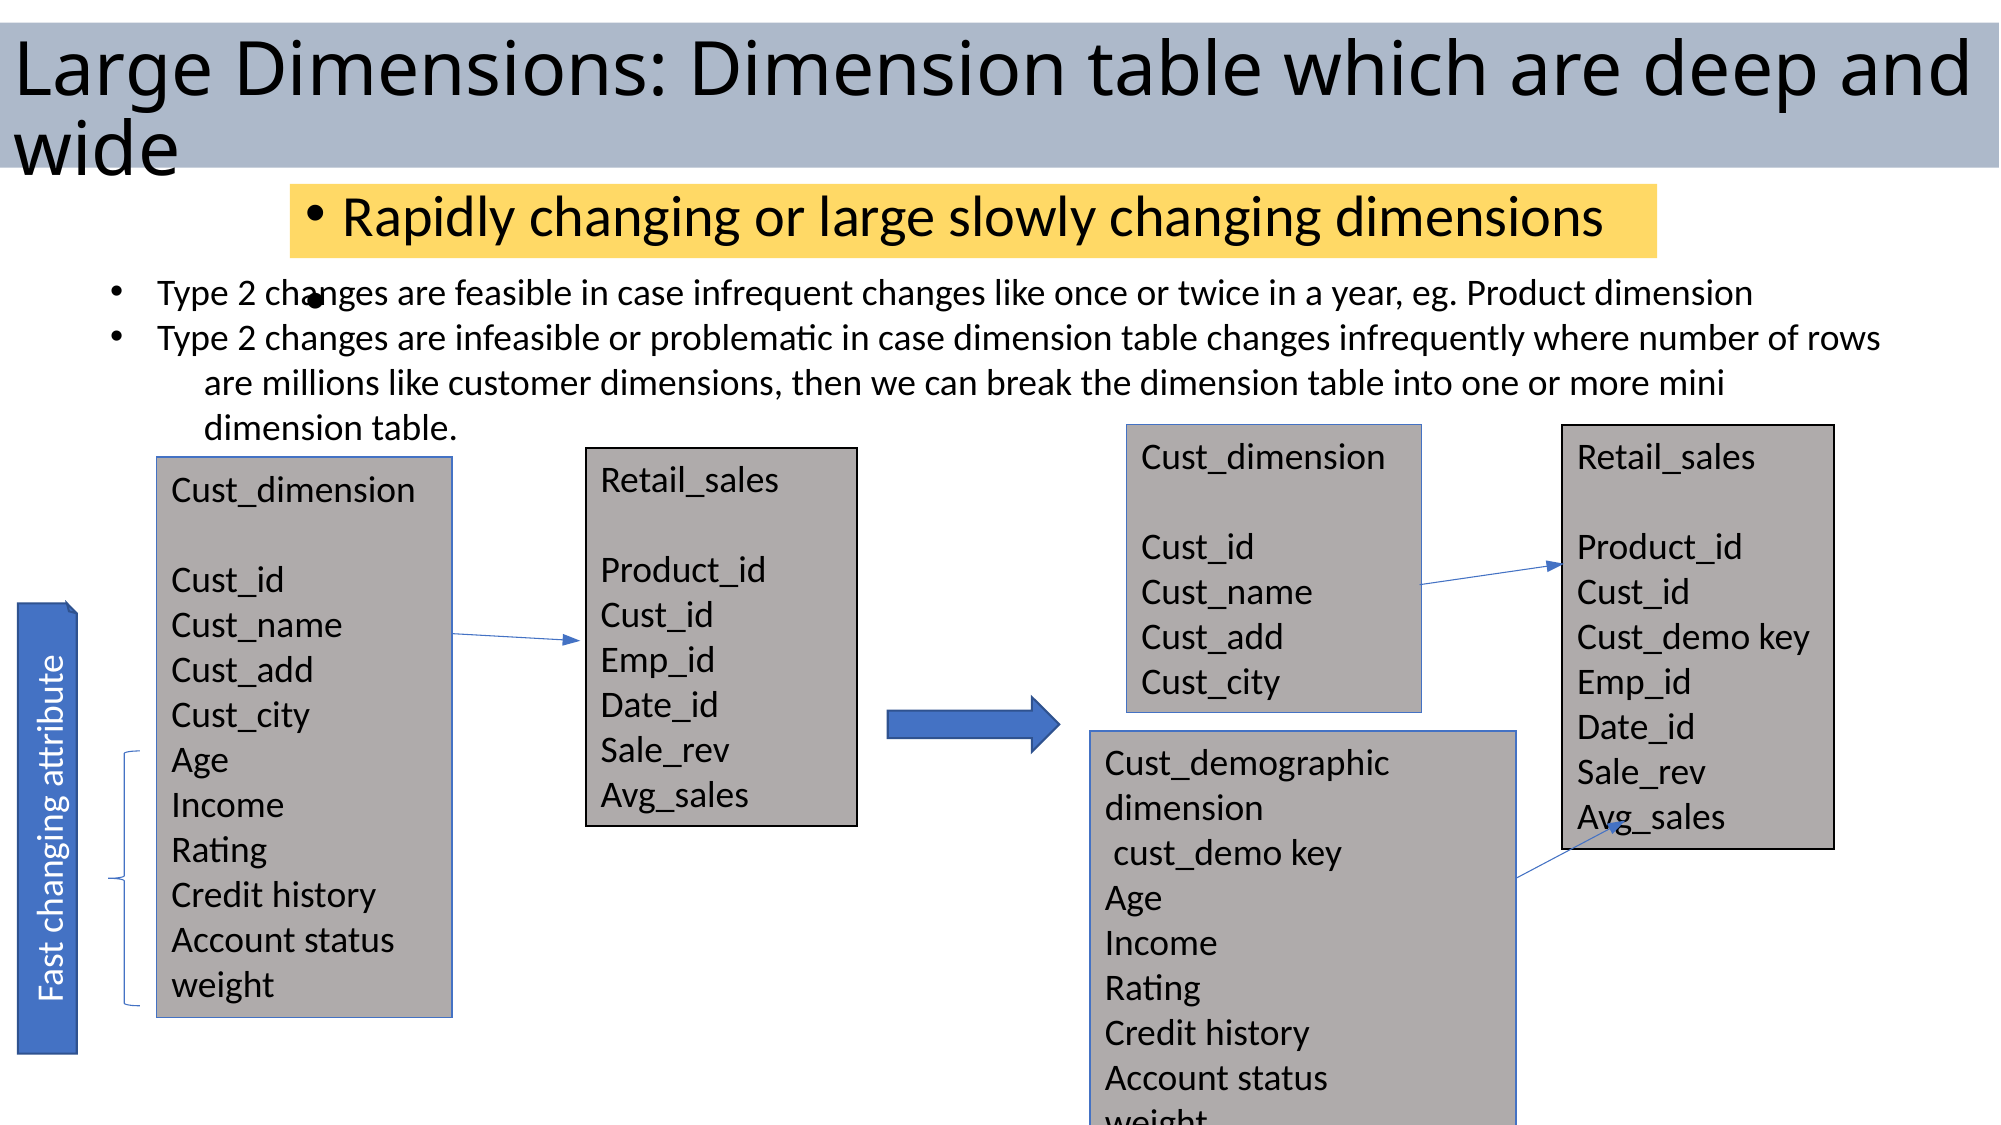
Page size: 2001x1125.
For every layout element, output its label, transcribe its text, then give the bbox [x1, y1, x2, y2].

text_box Retail_sales Product_id Cust_id Emp_id Date_id Sale_rev Avg_sales [585, 447, 858, 827]
title Large Dimensions: Dimension table which are deep and wide [0, 22, 1999, 168]
text_box Cust_dimension Cust_id Cust_name Cust_add Cust_city [1126, 424, 1422, 713]
text_box Cust_demographic dimension cust_demo key Age Income Rating Credit history Account status weight [1089, 730, 1516, 1125]
text_box Fast changing attribute [17, 603, 77, 1054]
text_box Type 2 changes are feasible in case infrequent changes like once or twice in a year, eg. Product dimension Type 2 changes are infeasible or problematic in case dimension table changes infrequently where number of rows are millions like customer dimensions, then we can break the dimension table into one or more mini dimension table. [95, 260, 1903, 458]
list Rapidly changing or large slowly changing dimensions [289, 183, 1658, 259]
text_box Retail_sales Product_id Cust_id Cust_demo key Emp_id Date_id Sale_rev Avg_sales [1562, 424, 1834, 849]
text_box Cust_dimension Cust_id Cust_name Cust_add Cust_city Age Income Rating Credit history Account status weight [156, 457, 452, 1018]
text_box [887, 697, 1060, 752]
